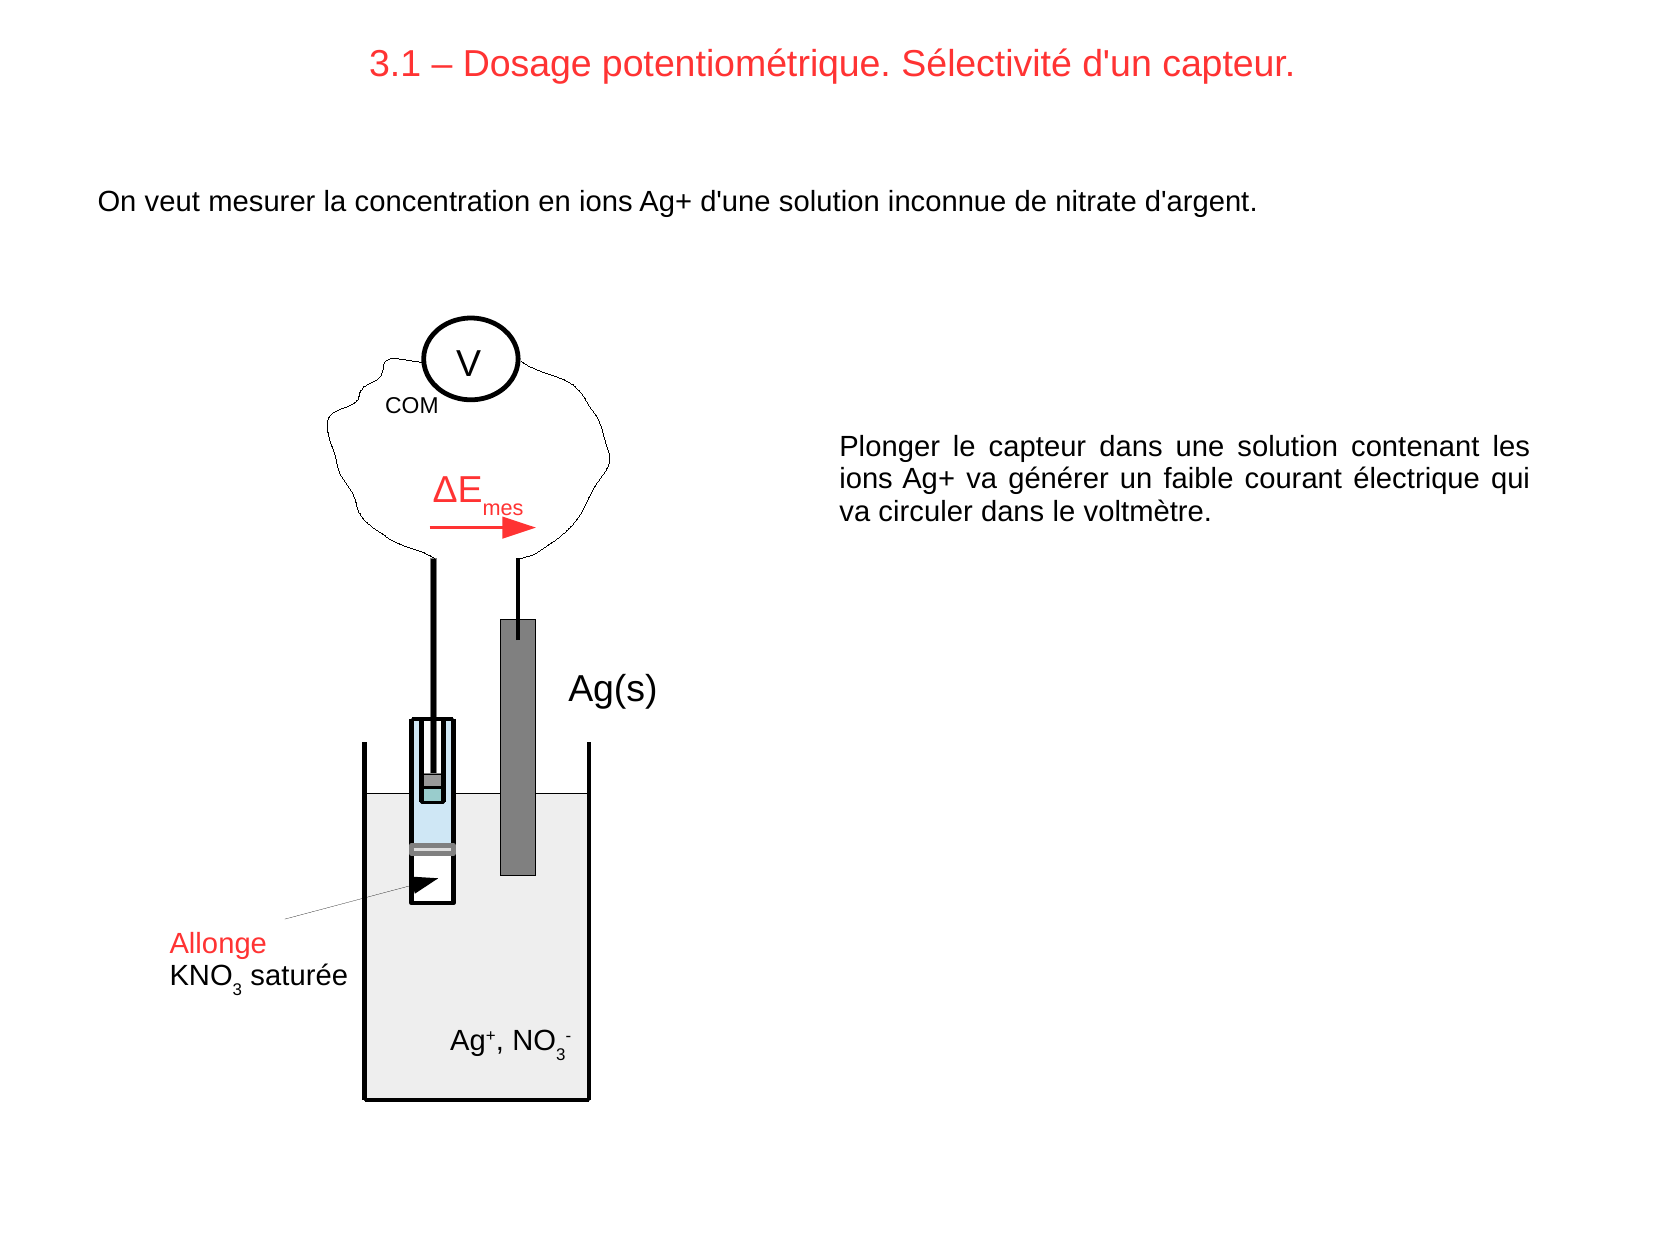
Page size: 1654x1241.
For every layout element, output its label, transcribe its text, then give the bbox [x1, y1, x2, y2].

text_box 3.1 – Dosage potentiométrique. Sélectivité d'un capteur. [354, 35, 1323, 93]
text_box Plonger le capteur dans une solution contenant les ions Ag+ va générer un faible courant électrique qui va circuler dans le voltmètre. [824, 422, 1546, 547]
text_box Allonge KNO3 saturée [154, 919, 368, 1007]
text_box ΔEmes [417, 461, 569, 527]
text_box On veut mesurer la concentration en ions Ag+ d'une solution inconnue de nitrate d'argent. [82, 177, 1619, 225]
text_box Ag+, NO3- [435, 1016, 598, 1072]
text_box V [441, 335, 489, 393]
text_box [423, 318, 519, 400]
text_box [430, 558, 437, 717]
text_box [367, 619, 587, 1098]
text_box Ag(s) [553, 660, 678, 718]
text_box COM [370, 385, 465, 426]
